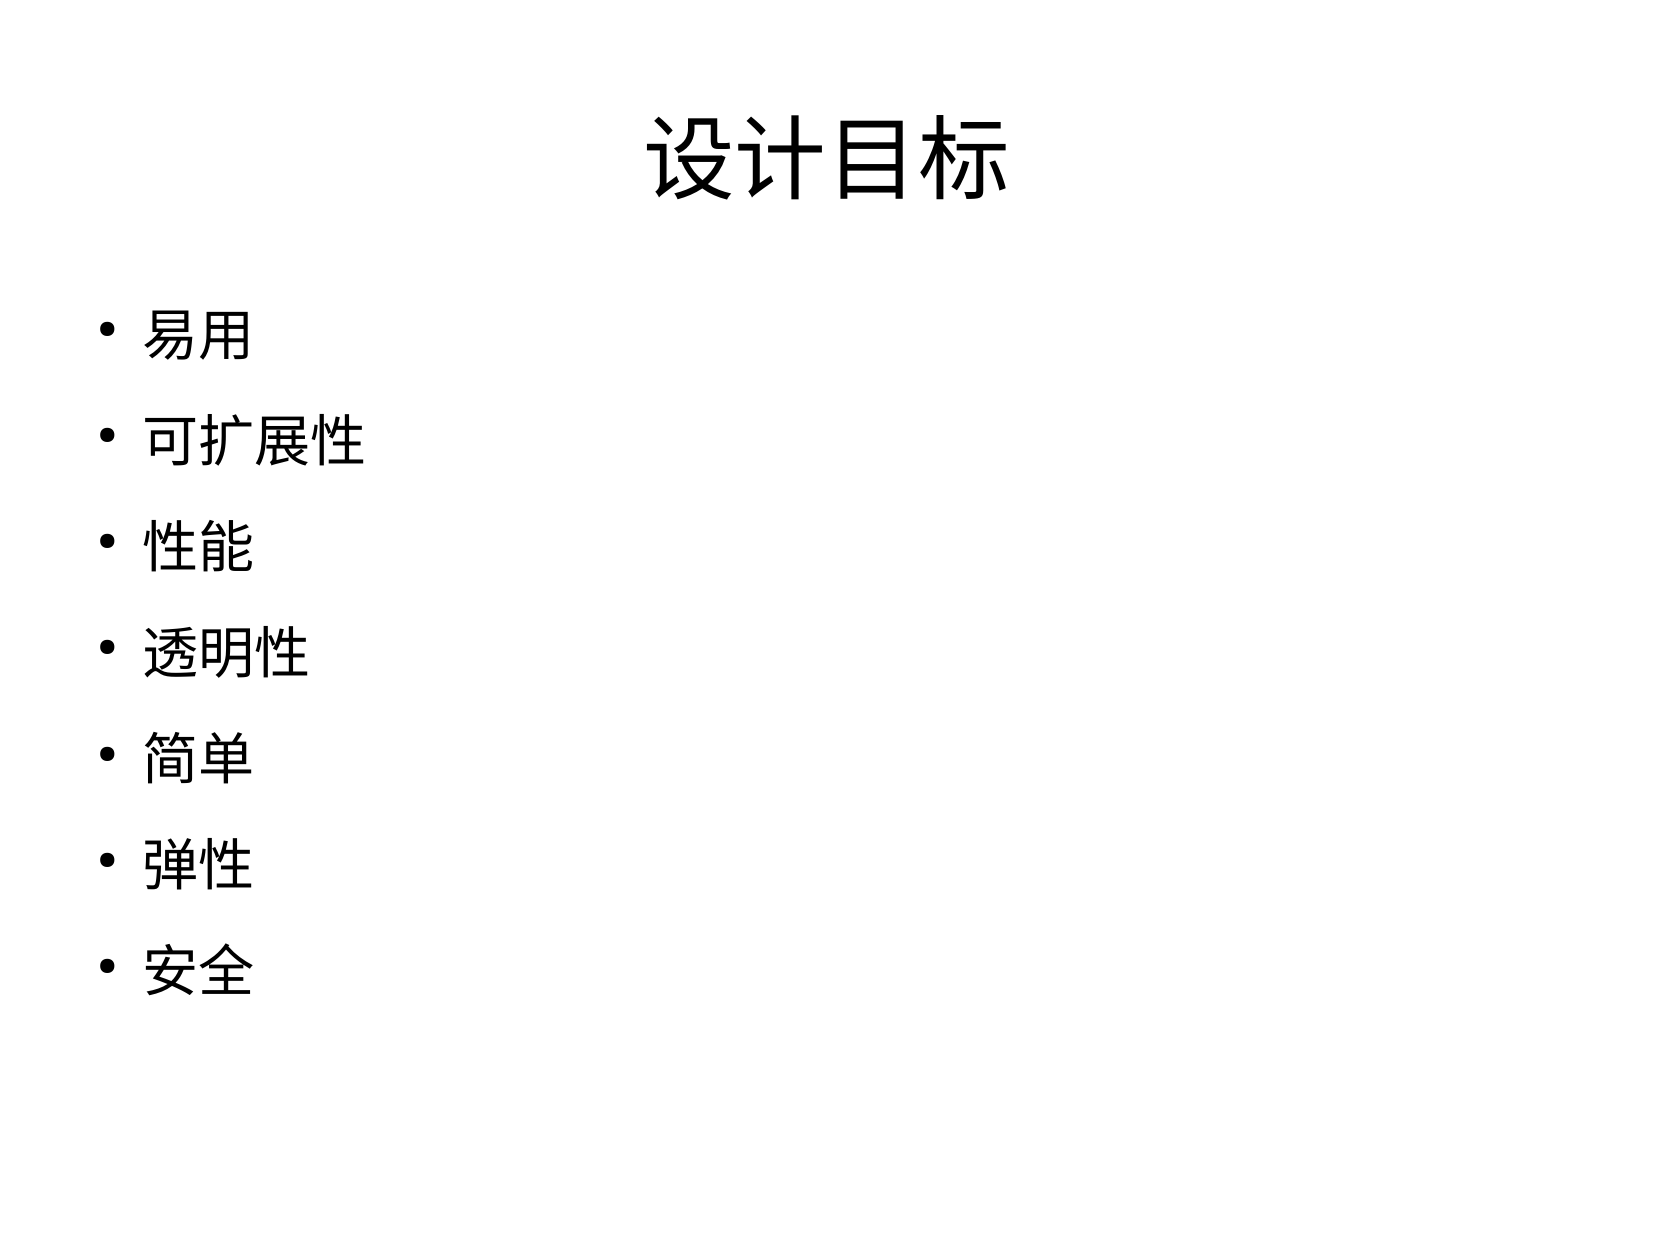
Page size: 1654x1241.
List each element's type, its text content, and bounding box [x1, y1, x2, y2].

title 设计目标 [82, 49, 1571, 257]
list 易用 可扩展性 性能 透明性 简单 弹性 安全 [82, 290, 1571, 1010]
